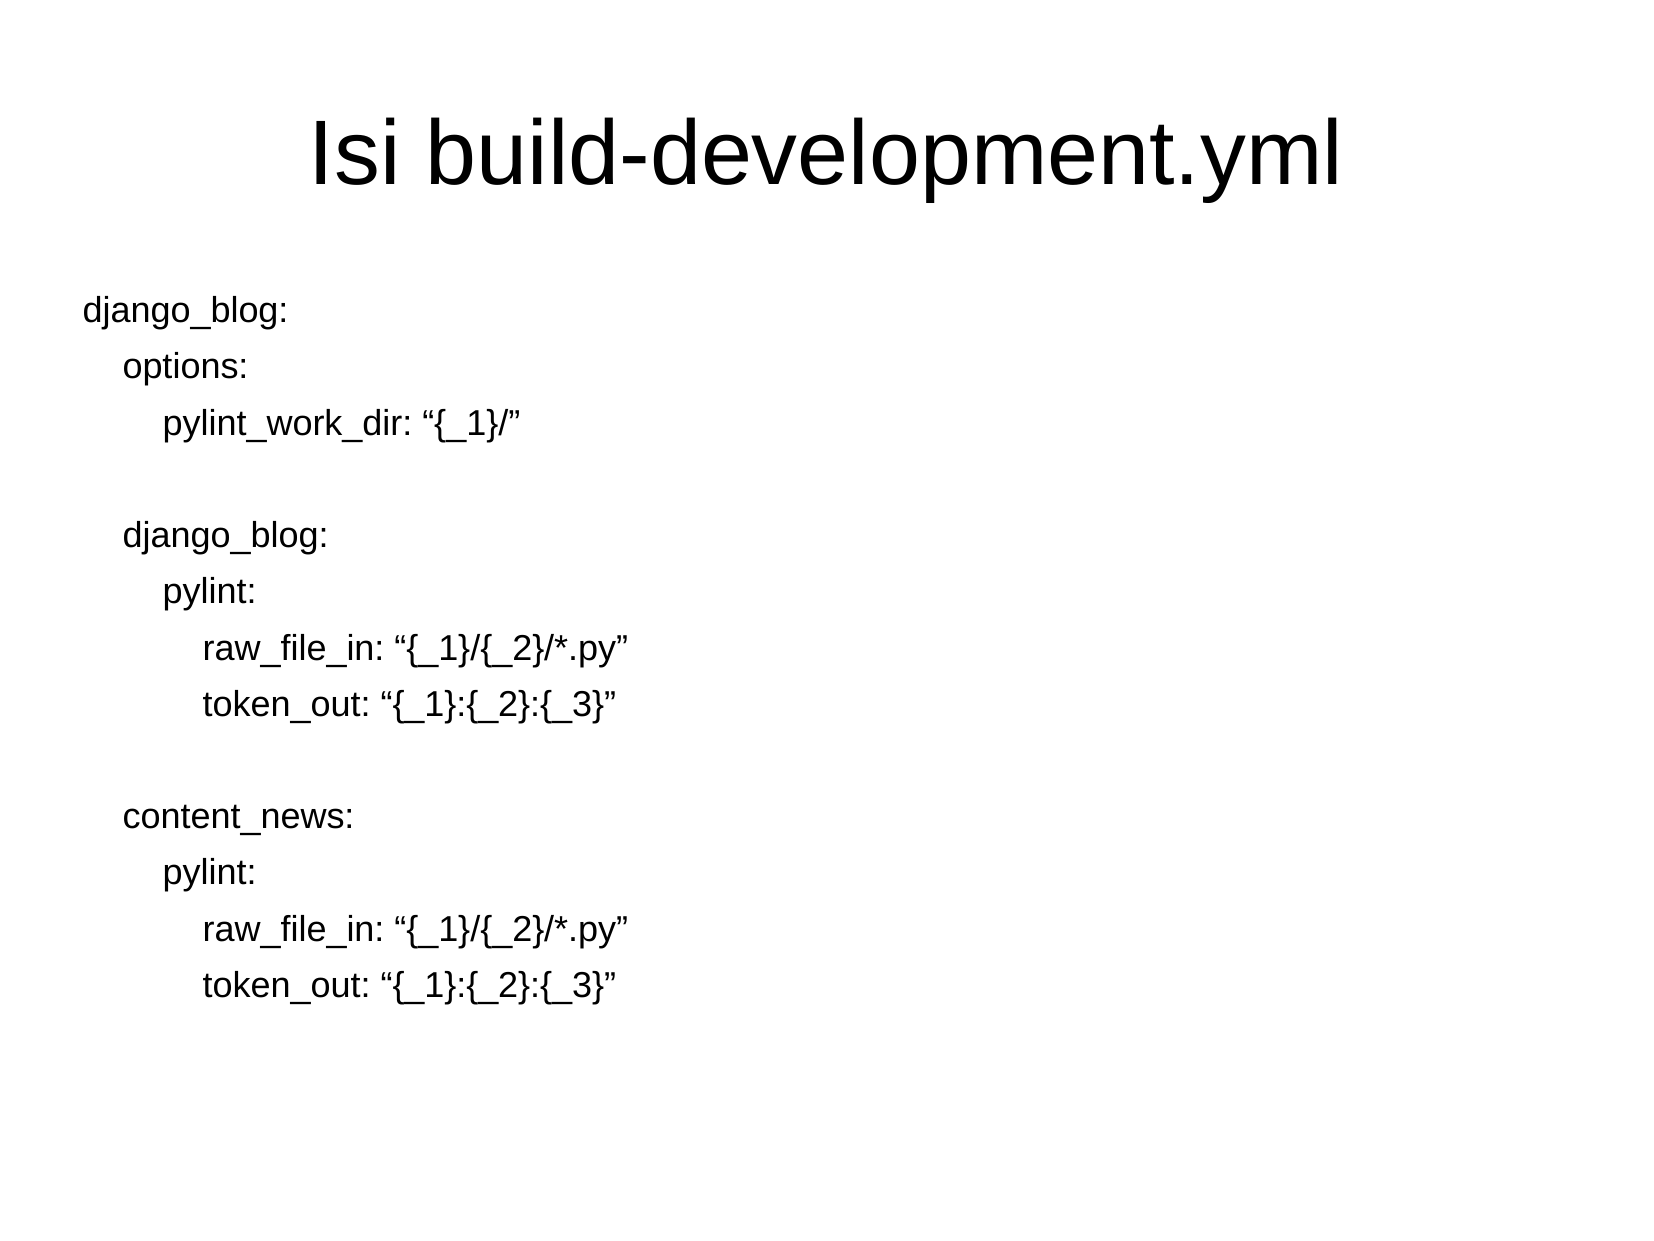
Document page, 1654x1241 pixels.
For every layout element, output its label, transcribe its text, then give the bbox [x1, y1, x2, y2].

title Isi build-development.yml [82, 49, 1571, 257]
list django_blog: options: pylint_work_dir: “{_1}/” django_blog: pylint: raw_file_in: “{_1}/{_2}/*.py” token_out: “{_1}:{_2}:{_3}” content_news: pylint: raw_file_in: “{_1}/{_2}/*.py” token_out: “{_1}:{_2}:{_3}” [82, 290, 1571, 1010]
